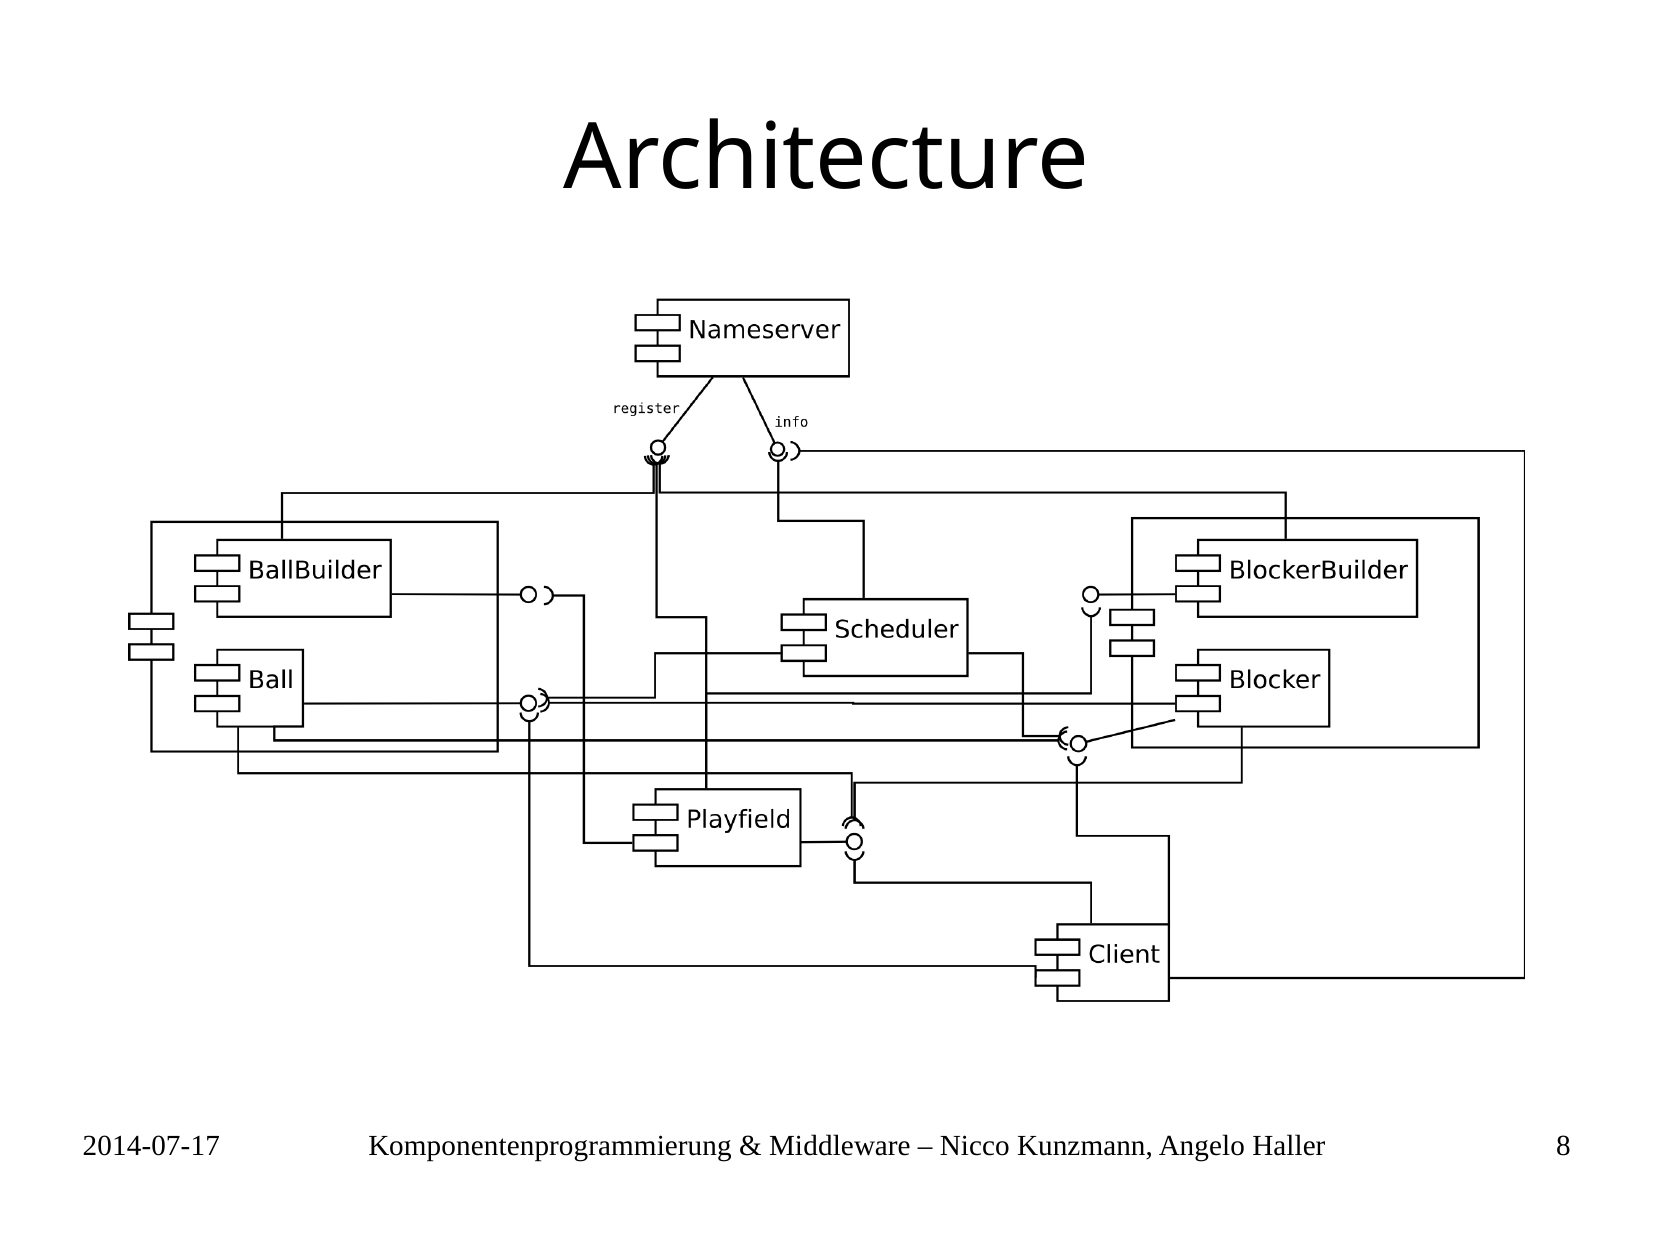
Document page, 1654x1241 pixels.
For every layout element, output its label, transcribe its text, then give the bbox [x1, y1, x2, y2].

picture [128, 290, 1525, 1010]
title Architecture [82, 49, 1571, 257]
